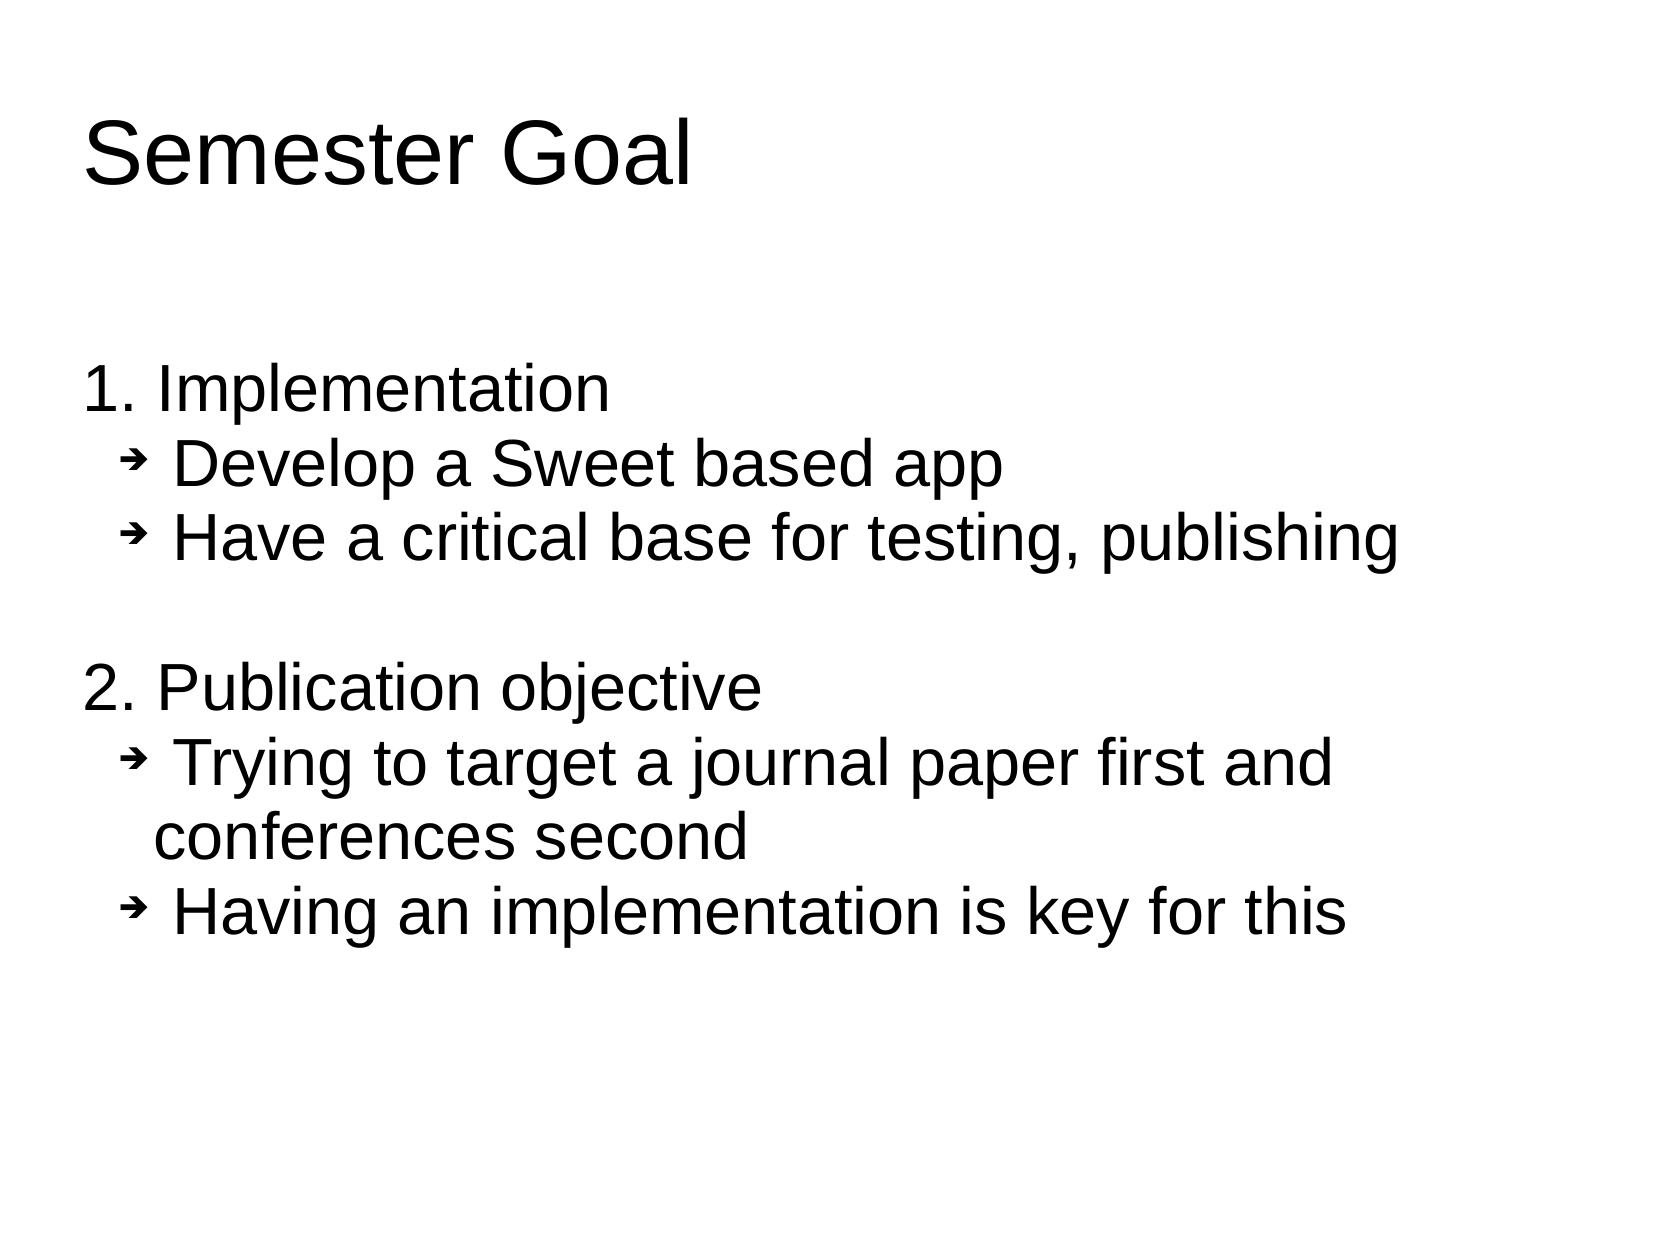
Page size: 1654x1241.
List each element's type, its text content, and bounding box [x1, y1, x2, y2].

title Semester Goal [82, 49, 1571, 257]
subtitle Implementation Develop a Sweet based app Have a critical base for testing, publishing Publication objective Trying to target a journal paper first and conferences second Having an implementation is key for this [82, 290, 1571, 1010]
